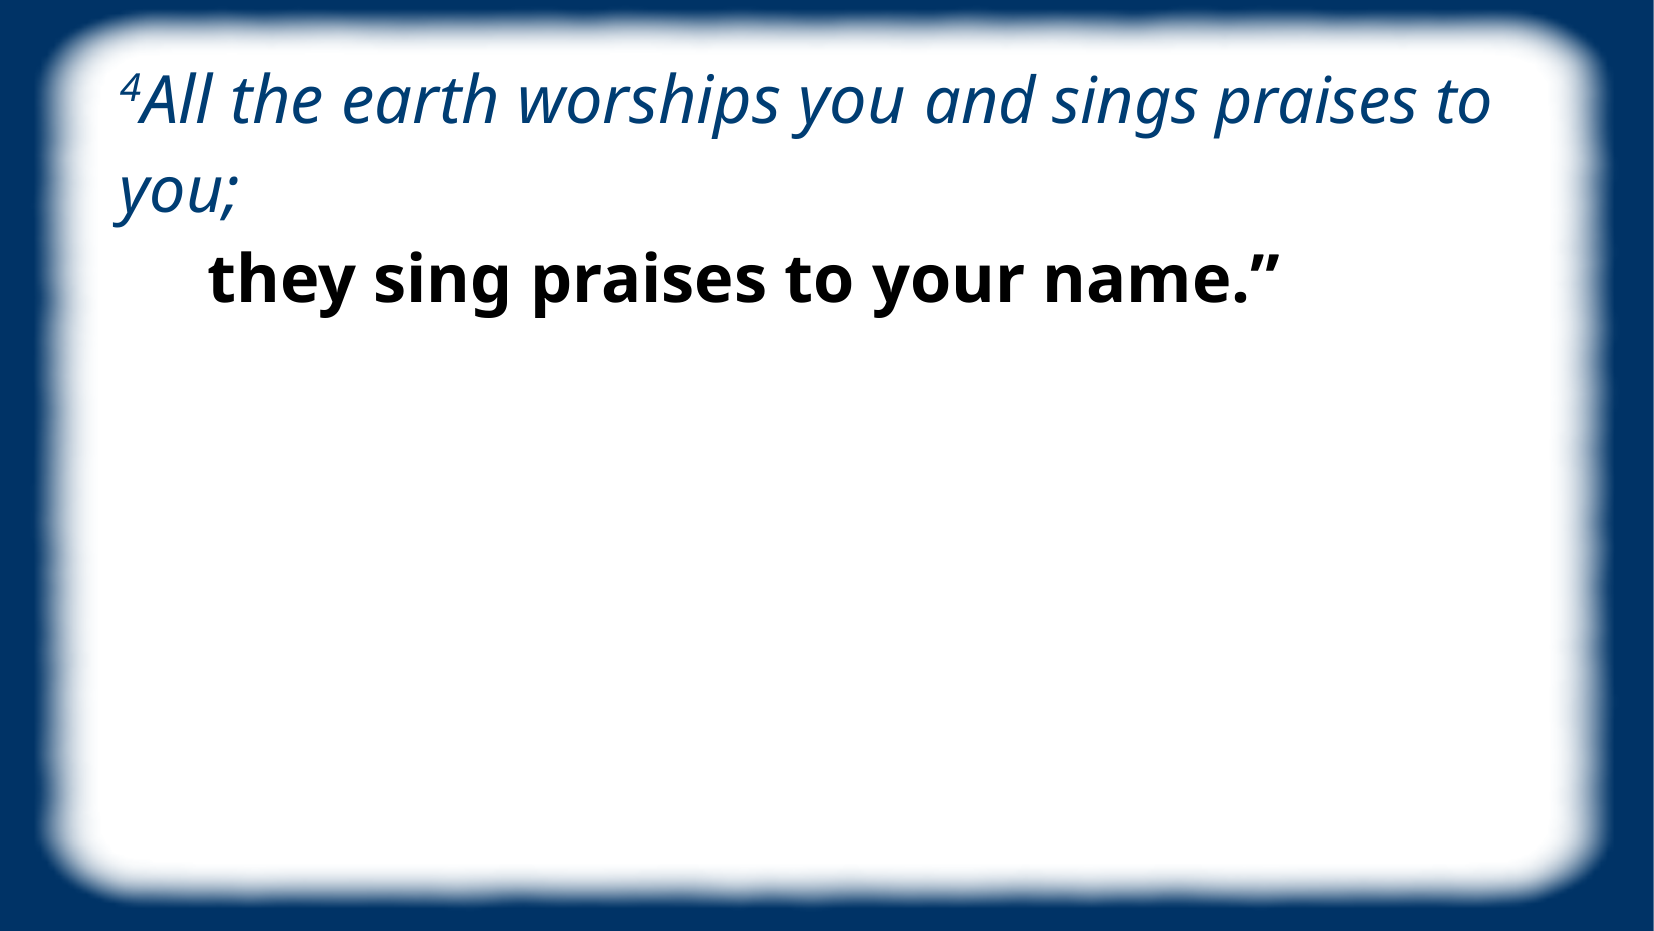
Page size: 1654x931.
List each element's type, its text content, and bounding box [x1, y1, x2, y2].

text_box 4All the earth worships you and sings praises to you; they sing praises to your name.” [105, 45, 1561, 361]
picture [0, 0, 1654, 931]
